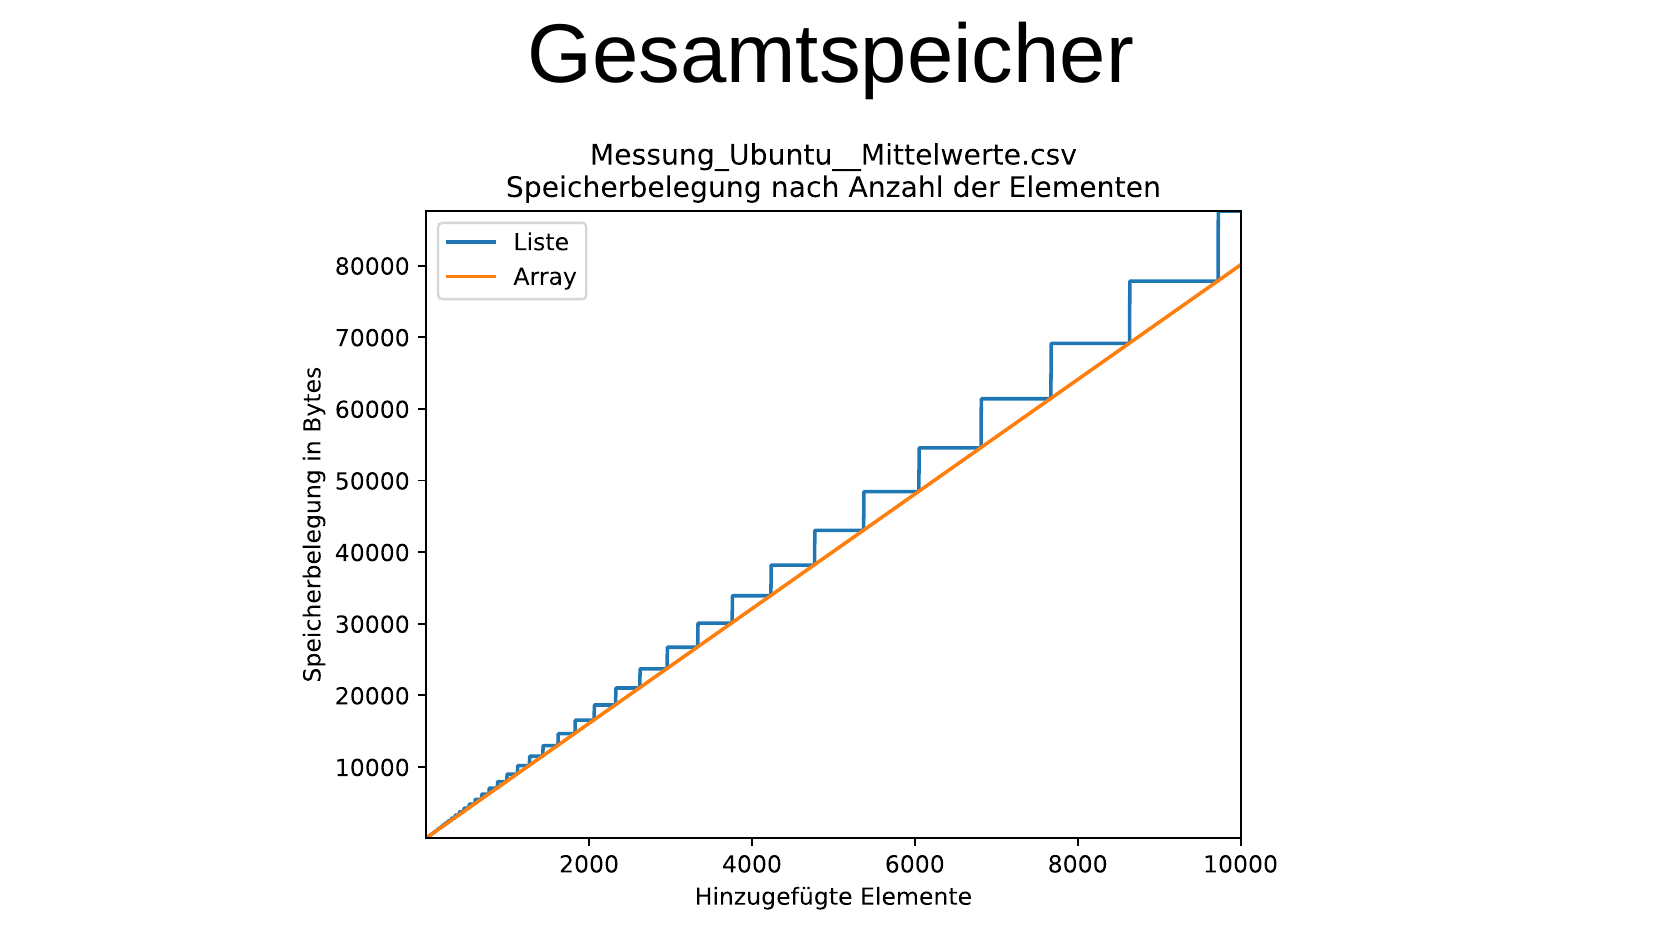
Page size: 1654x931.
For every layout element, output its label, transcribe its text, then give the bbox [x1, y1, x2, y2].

picture [262, 112, 1351, 929]
title Gesamtspeicher [86, 0, 1576, 113]
